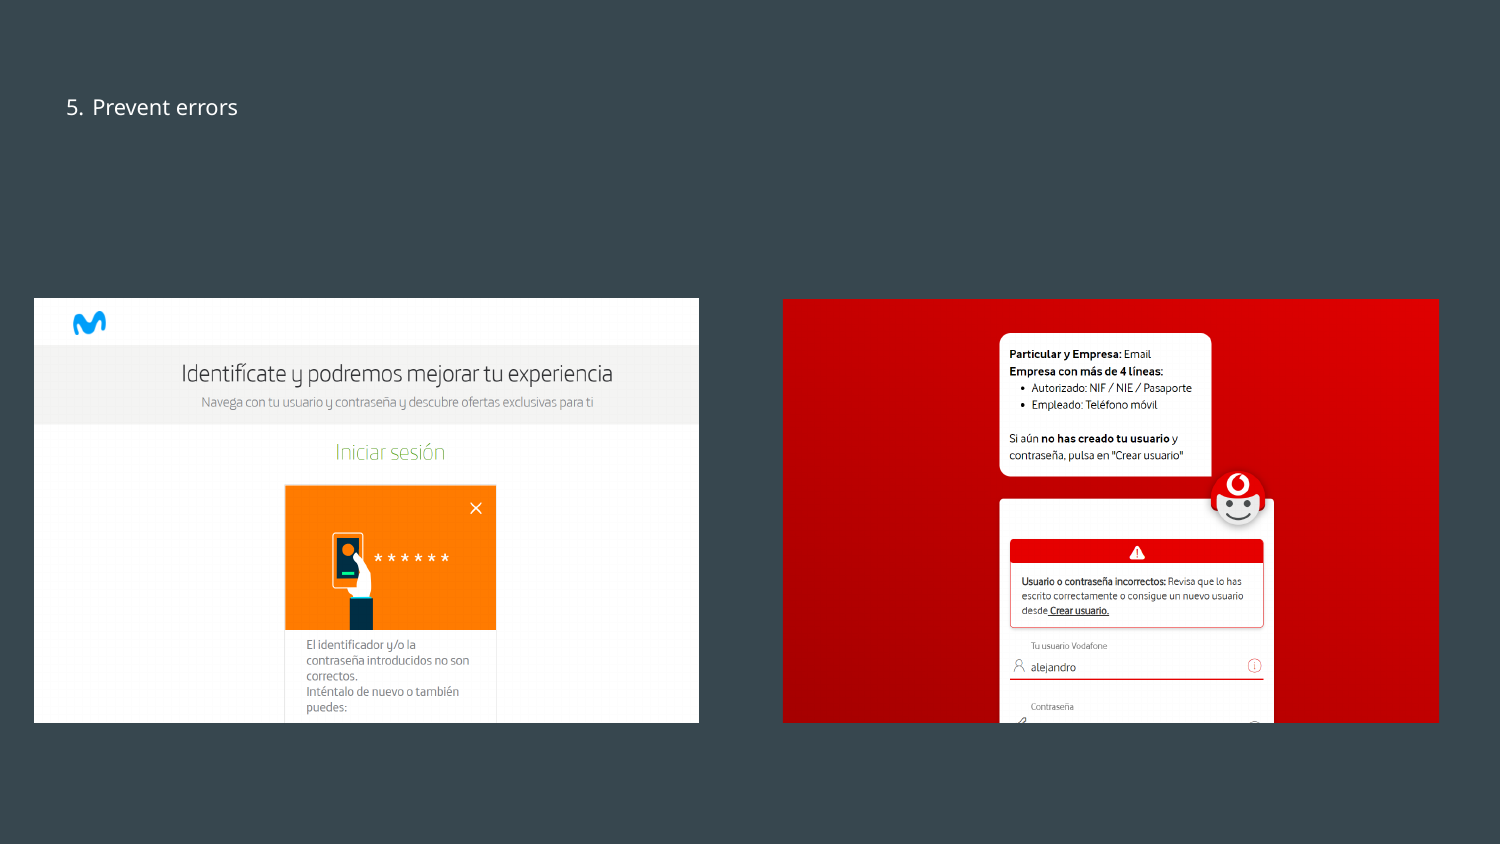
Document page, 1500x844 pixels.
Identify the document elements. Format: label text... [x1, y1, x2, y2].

picture [34, 298, 699, 723]
picture [782, 299, 1440, 723]
title 5. Prevent errors [51, 72, 1449, 167]
